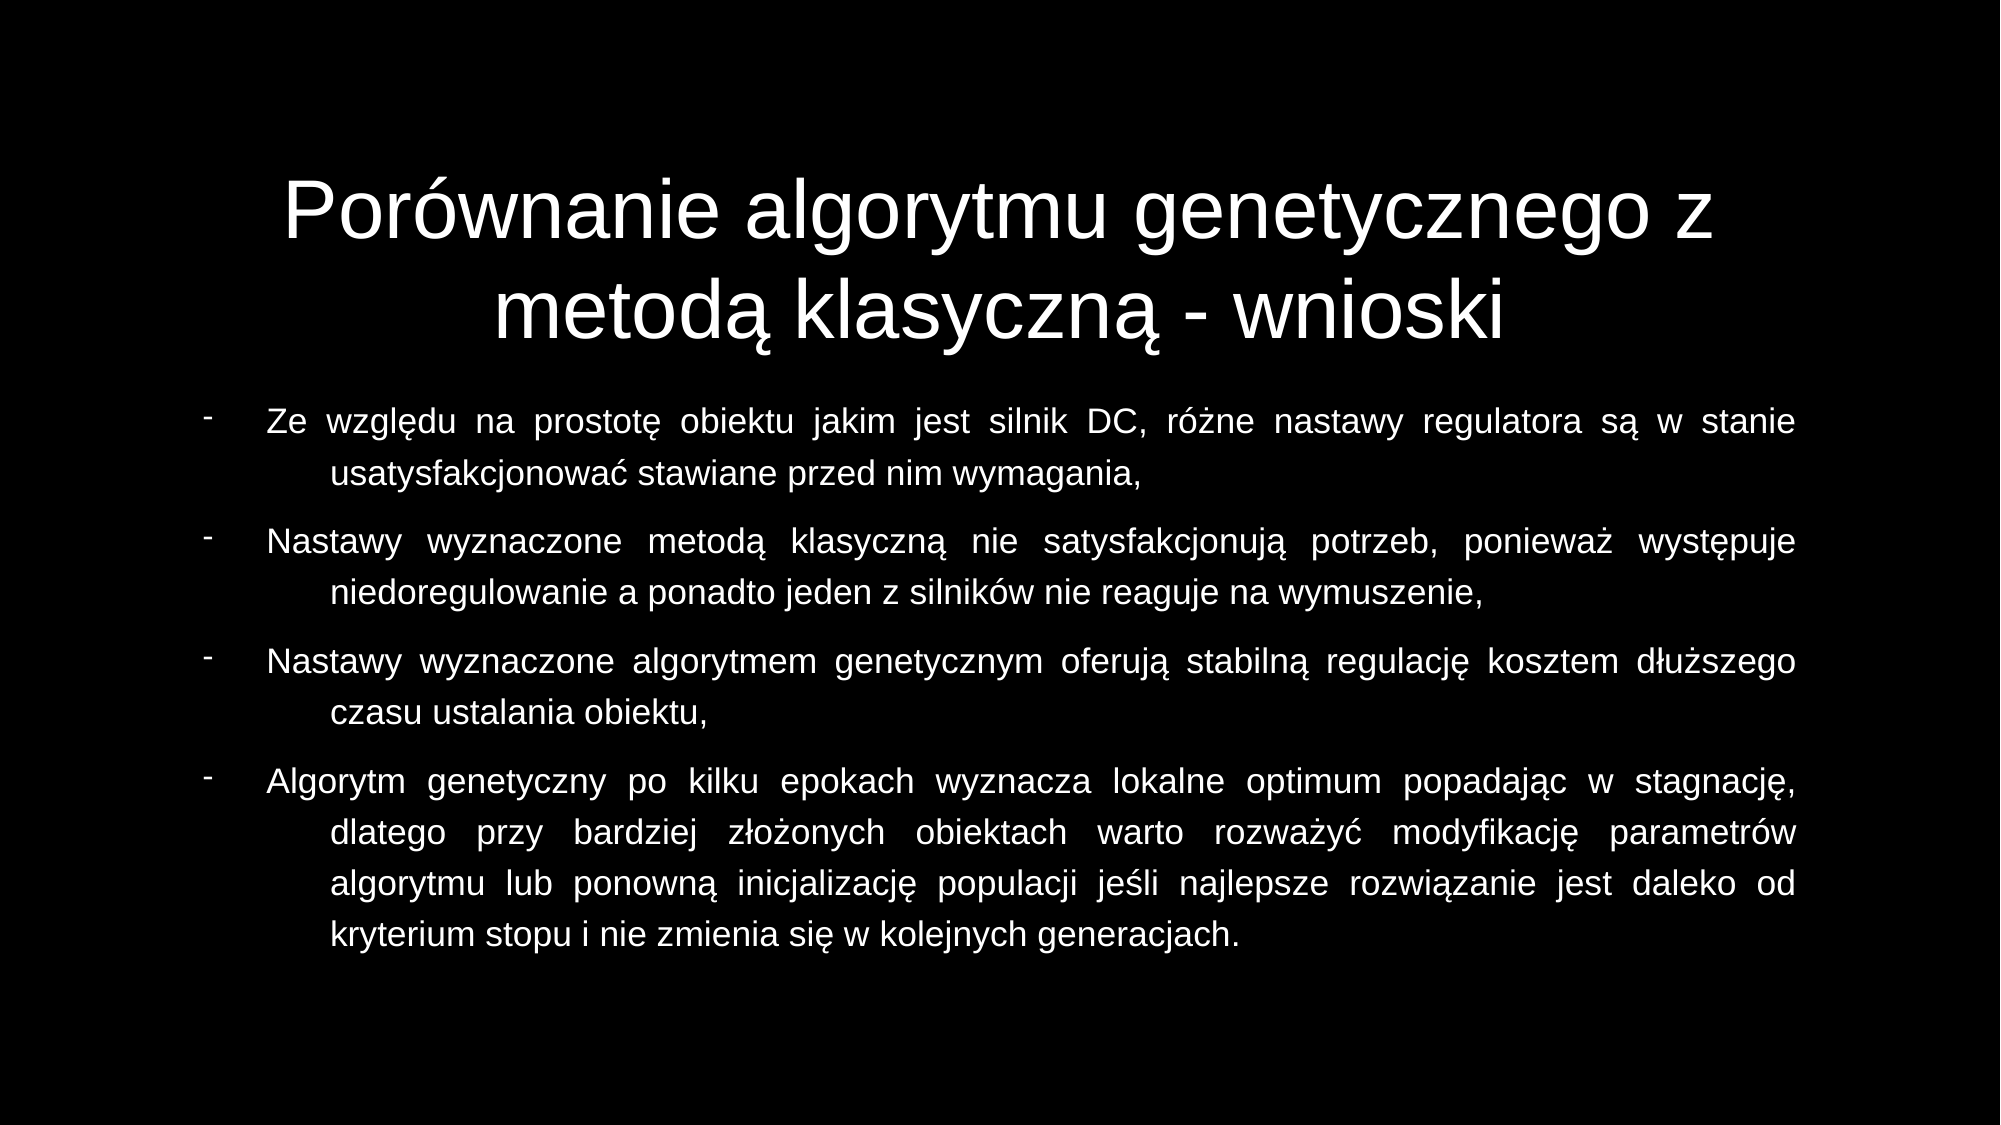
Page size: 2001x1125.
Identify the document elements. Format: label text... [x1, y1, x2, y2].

title Porównanie algorytmu genetycznego z metodą klasyczną - wnioski [187, 143, 1813, 367]
list Ze względu na prostotę obiektu jakim jest silnik DC, różne nastawy regulatora są w stanie usatysfakcjonować stawiane przed nim wymagania, Nastawy wyznaczone metodą klasyczną nie satysfakcjonują potrzeb, ponieważ występuje niedoregulowanie a ponadto jeden z silników nie reaguje na wymuszenie, Nastawy wyznaczone algorytmem genetycznym oferują stabilną regulację kosztem dłuższego czasu ustalania obiektu, Algorytm genetyczny po kilku epokach wyznacza lokalne optimum popadając w stagnację, dlatego przy bardziej złożonych obiektach warto rozważyć modyfikację parametrów algorytmu lub ponowną inicjalizację populacji jeśli najlepsze rozwiązanie jest daleko od kryterium stopu i nie zmienia się w kolejnych generacjach. [187, 382, 1813, 968]
